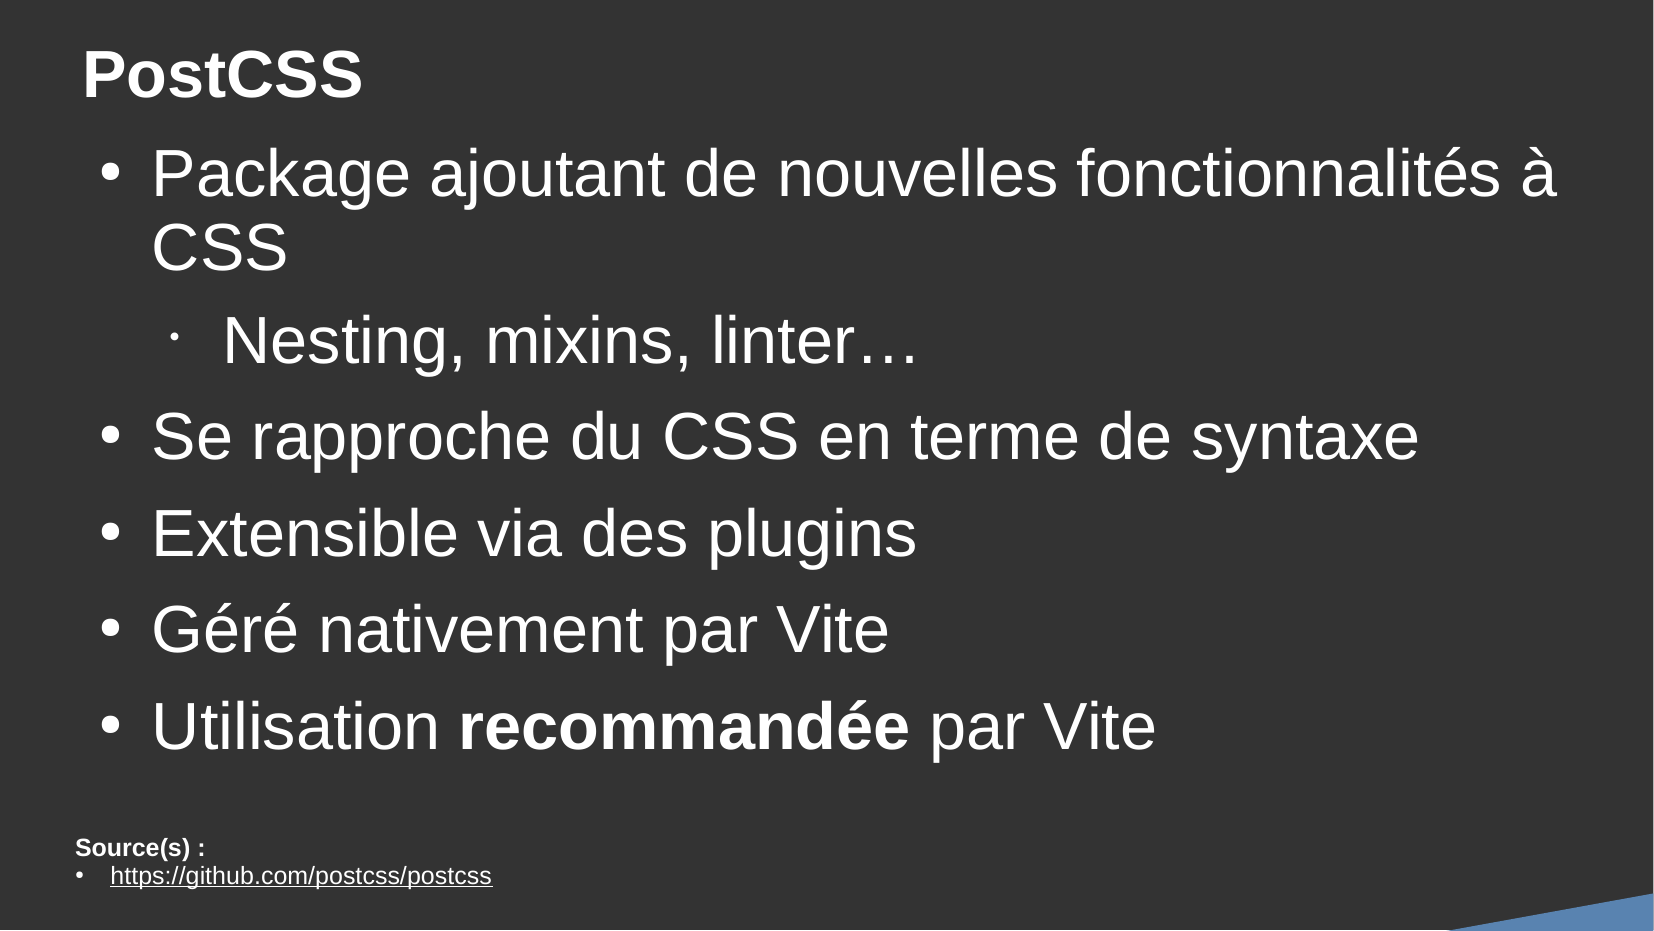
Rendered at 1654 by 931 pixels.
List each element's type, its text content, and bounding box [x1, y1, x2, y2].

text_box [1446, 893, 1654, 931]
title PostCSS [82, 37, 1571, 114]
list Package ajoutant de nouvelles fonctionnalités à CSS Nesting, mixins, linter… Se rapproche du CSS en terme de syntaxe Extensible via des plugins Géré nativement par Vite Utilisation recommandée par Vite [80, 135, 1620, 798]
text_box Source(s) : https://github.com/postcss/postcss [60, 826, 1546, 911]
